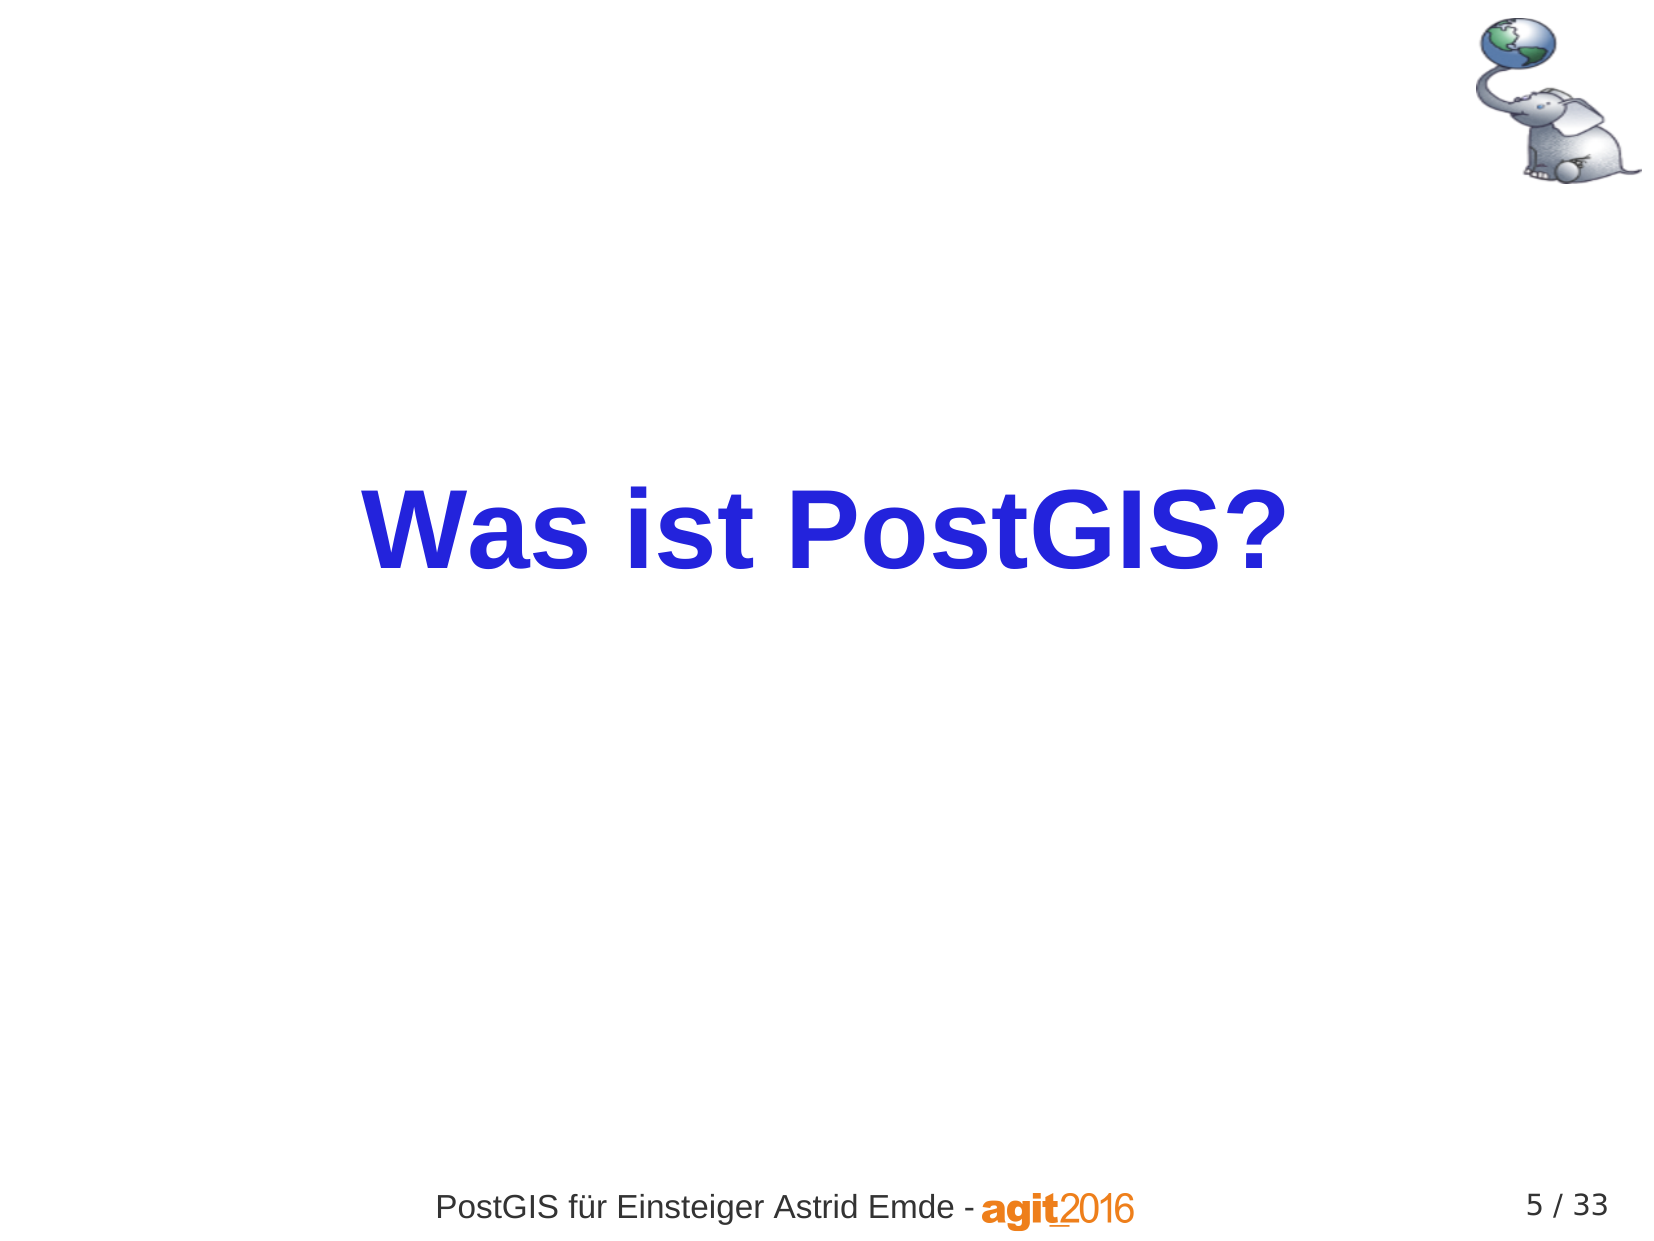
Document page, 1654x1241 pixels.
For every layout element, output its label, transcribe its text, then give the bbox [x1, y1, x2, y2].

picture [1476, 18, 1642, 184]
picture [981, 1192, 1135, 1232]
subtitle Was ist PostGIS? [82, 49, 1571, 1010]
